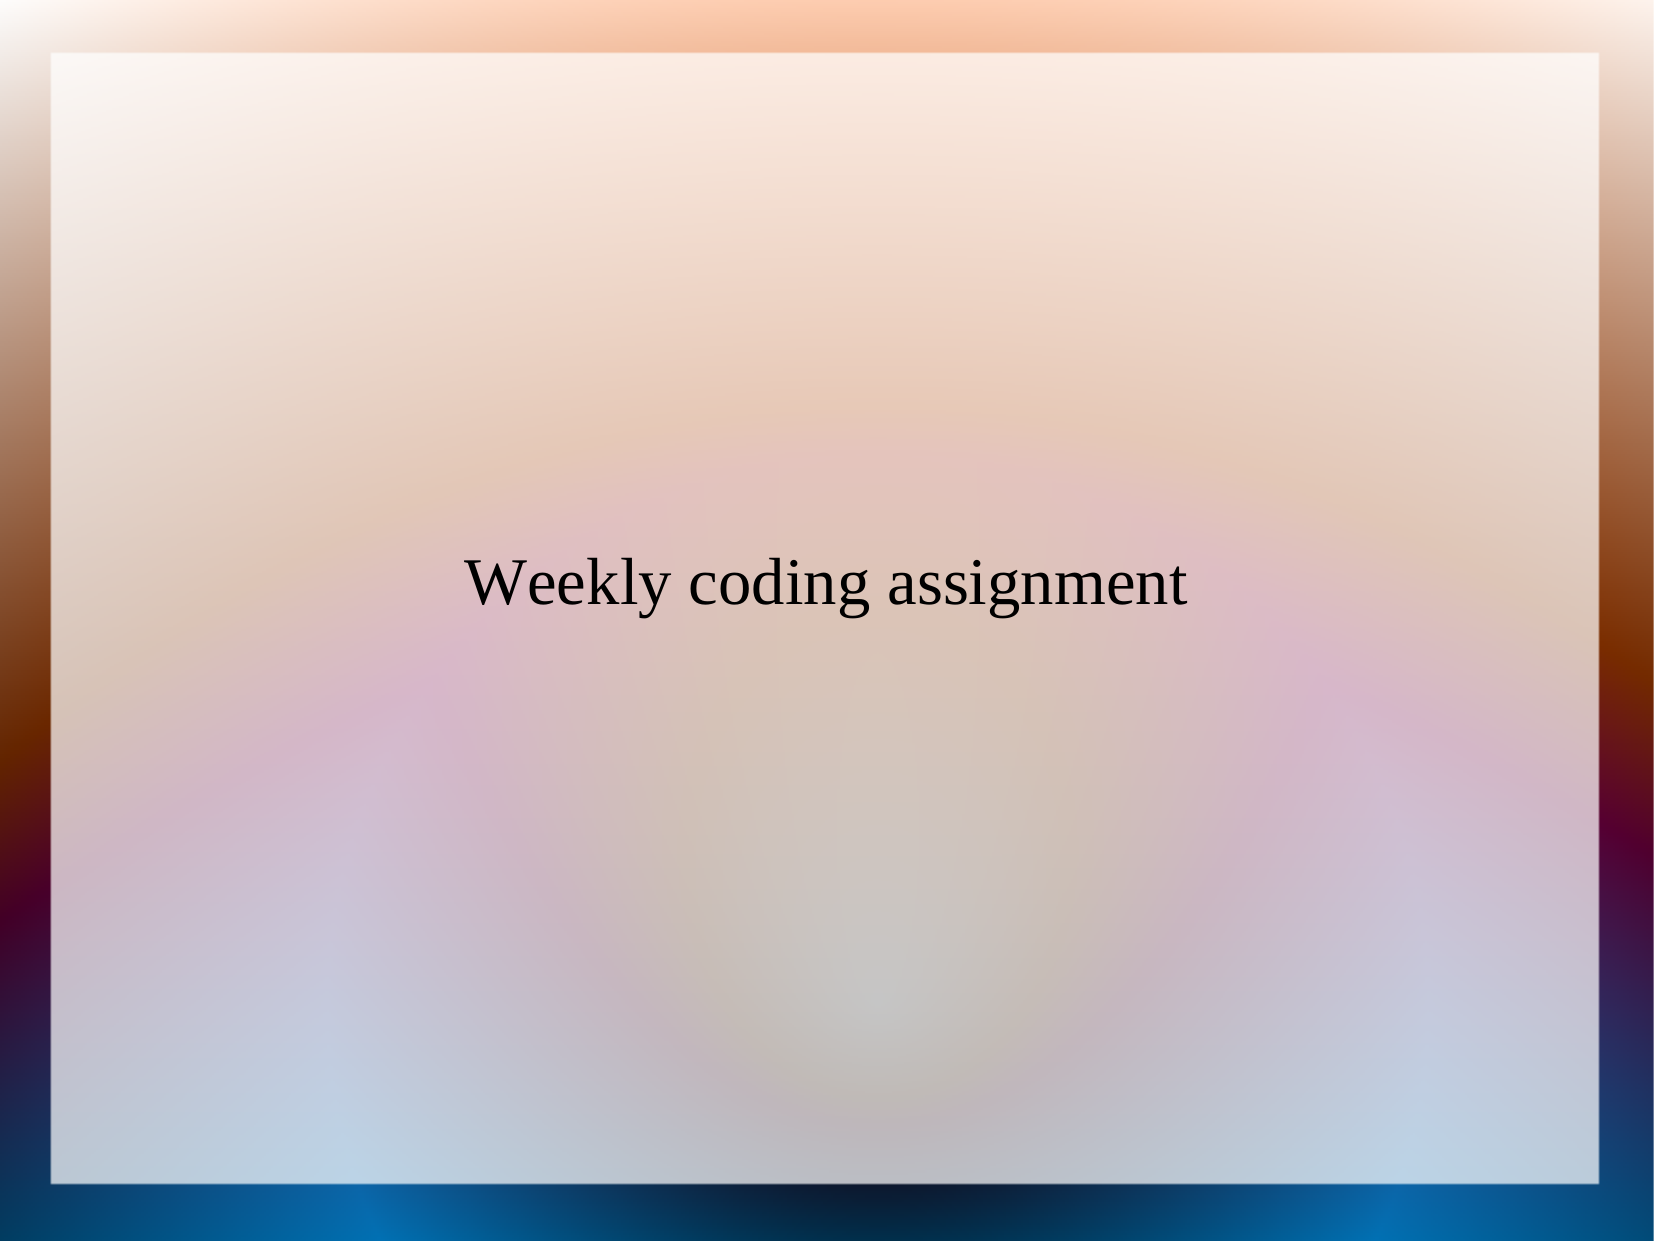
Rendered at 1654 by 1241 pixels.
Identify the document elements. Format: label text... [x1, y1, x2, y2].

subtitle Weekly coding assignment [82, 55, 1571, 1109]
picture [0, 0, 1654, 1241]
